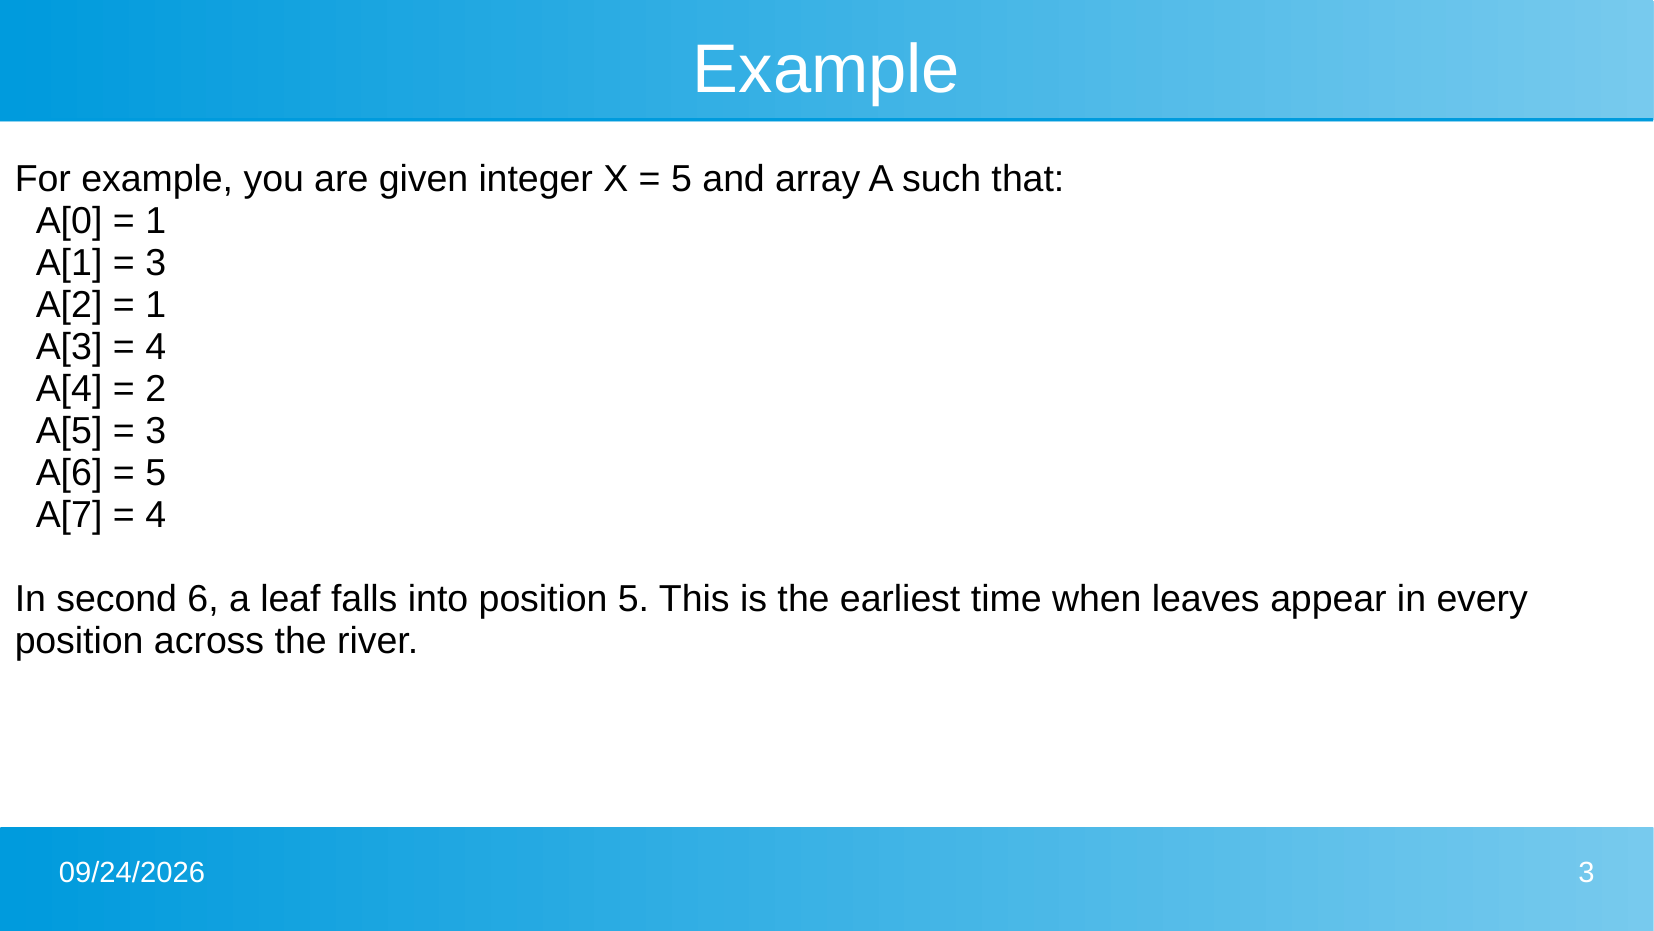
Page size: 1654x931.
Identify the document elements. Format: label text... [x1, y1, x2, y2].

text_box For example, you are given integer X = 5 and array A such that: A[0] = 1 A[1] = 3 A[2] = 1 A[3] = 4 A[4] = 2 A[5] = 3 A[6] = 5 A[7] = 4 In second 6, a leaf falls into position 5. This is the earliest time when leaves appear in every position across the river. [0, 150, 1651, 788]
title Example [59, 29, 1595, 108]
